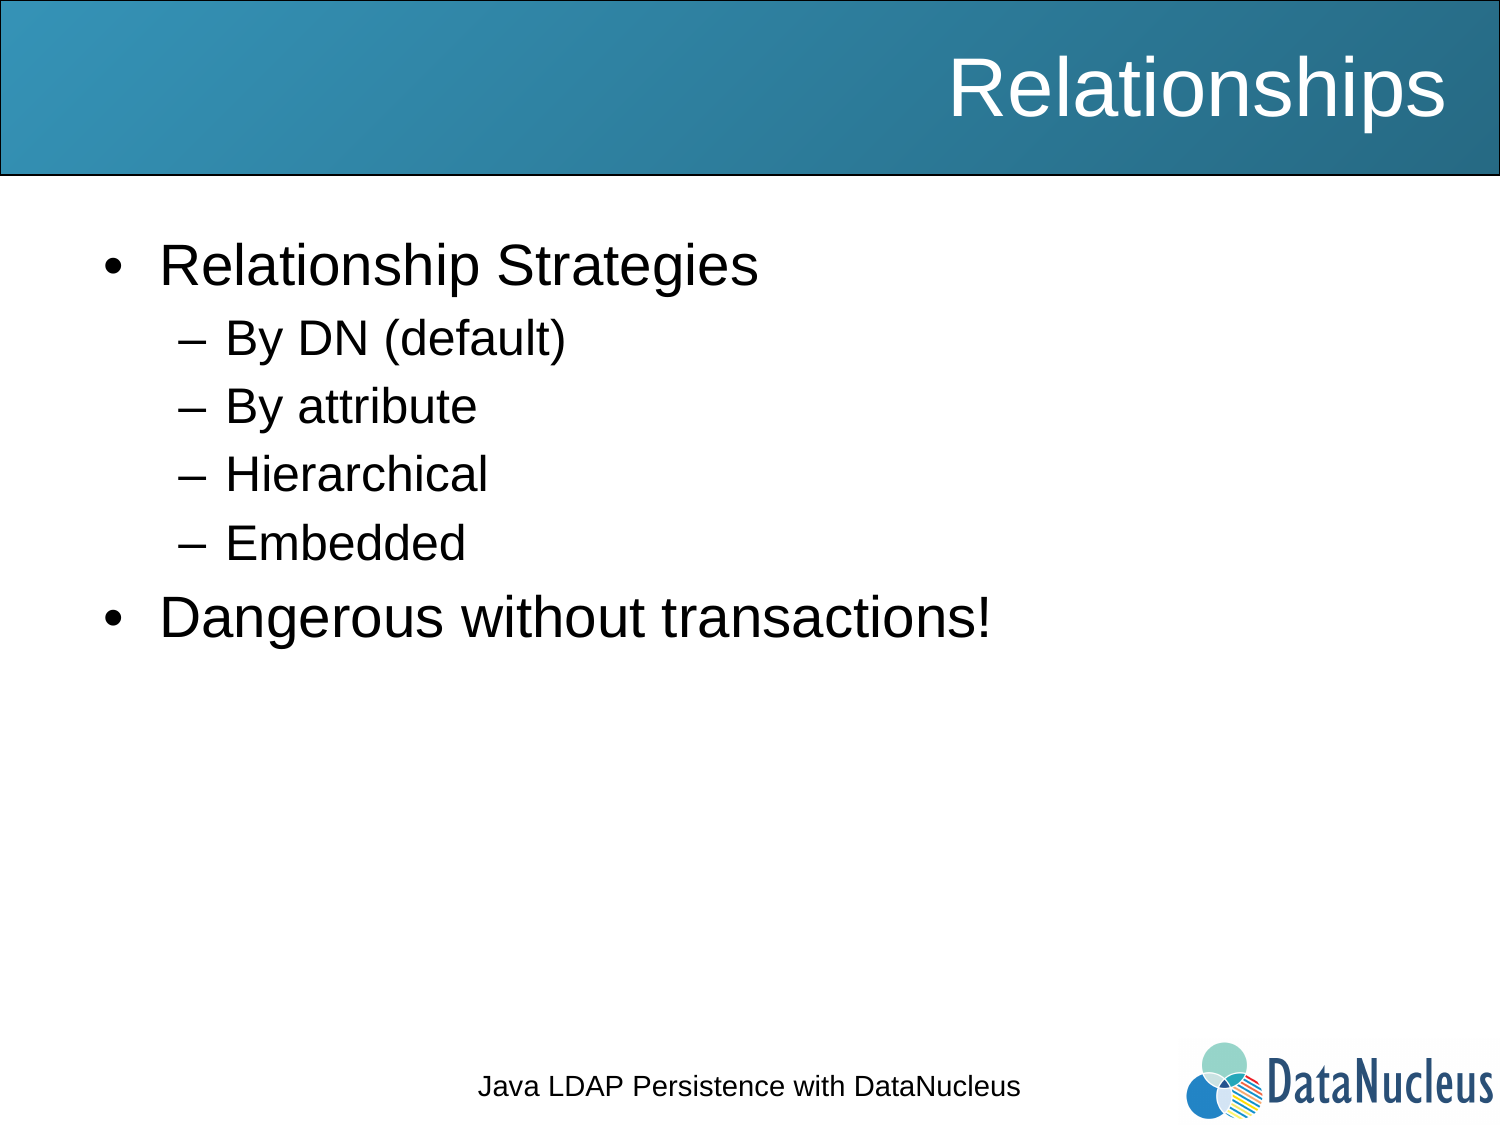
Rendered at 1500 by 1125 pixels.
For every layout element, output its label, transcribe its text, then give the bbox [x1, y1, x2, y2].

title Relationships [88, 12, 1463, 163]
list Relationship Strategies By DN (default) By attribute Hierarchical Embedded Dangerous without transactions! [88, 224, 1439, 945]
picture [1178, 1038, 1500, 1125]
